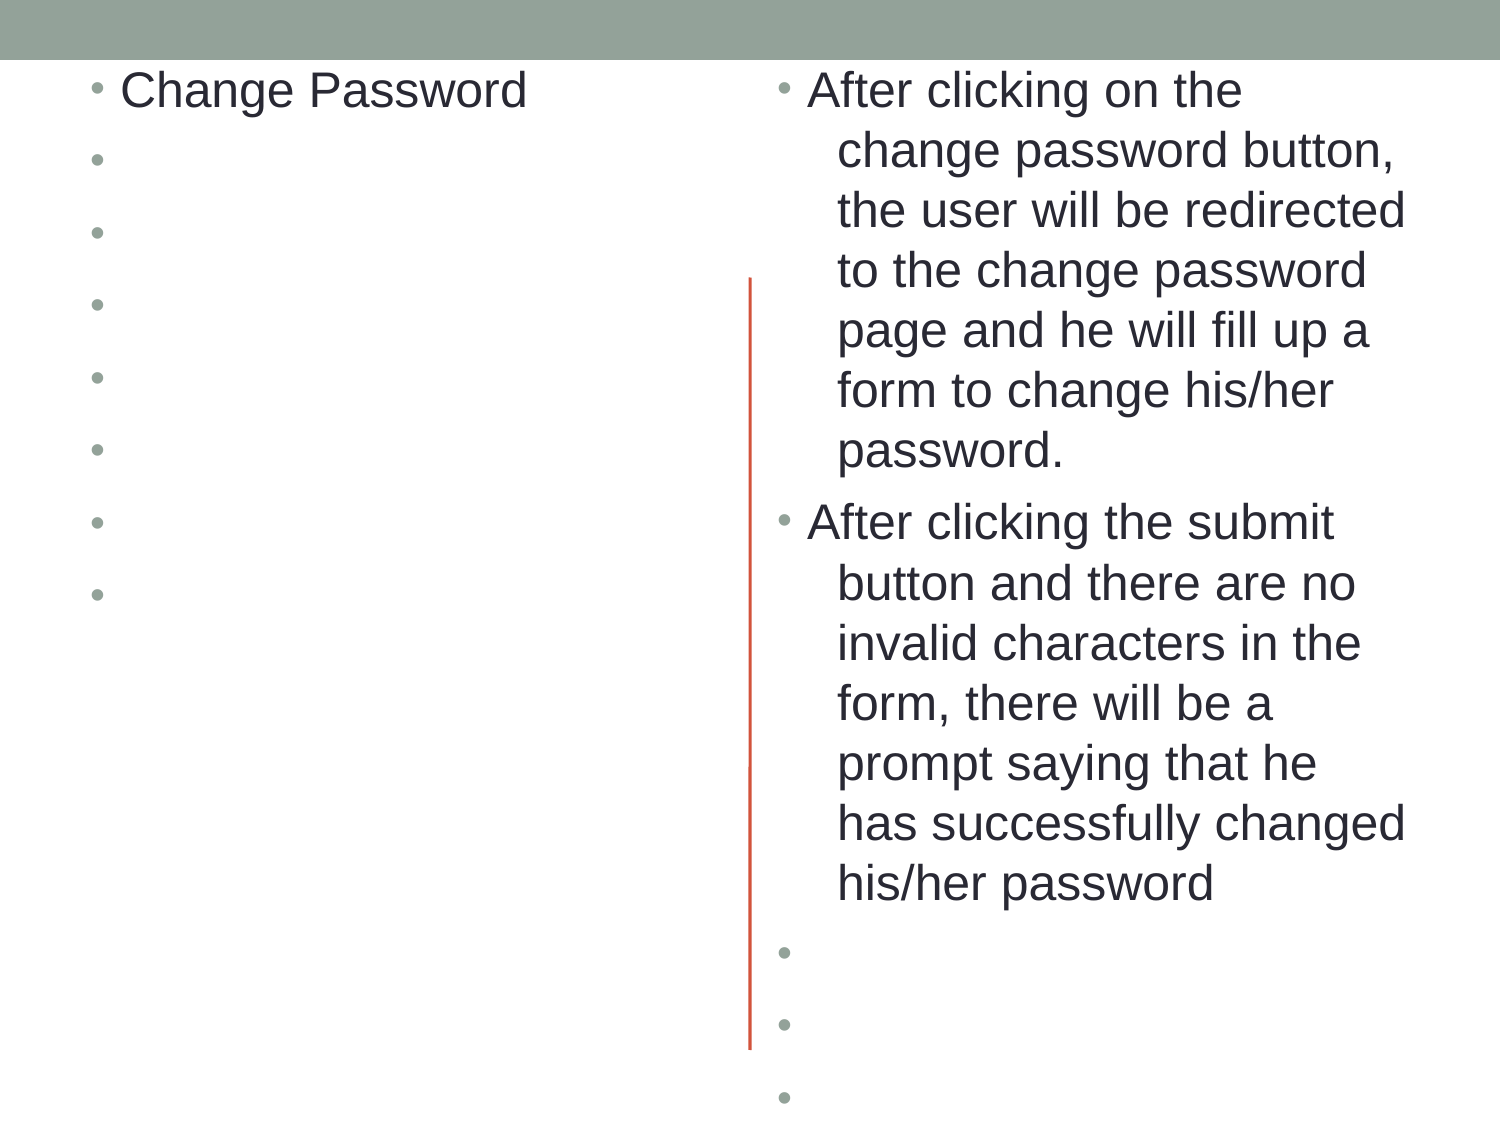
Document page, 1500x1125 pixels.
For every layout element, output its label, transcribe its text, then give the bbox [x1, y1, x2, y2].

list Change Password [75, 50, 738, 1088]
list After clicking on the change password button, the user will be redirected to the change password page and he will fill up a form to change his/her password. After clicking the submit button and there are no invalid characters in the form, there will be a prompt saying that he has successfully changed his/her password [761, 50, 1426, 1063]
